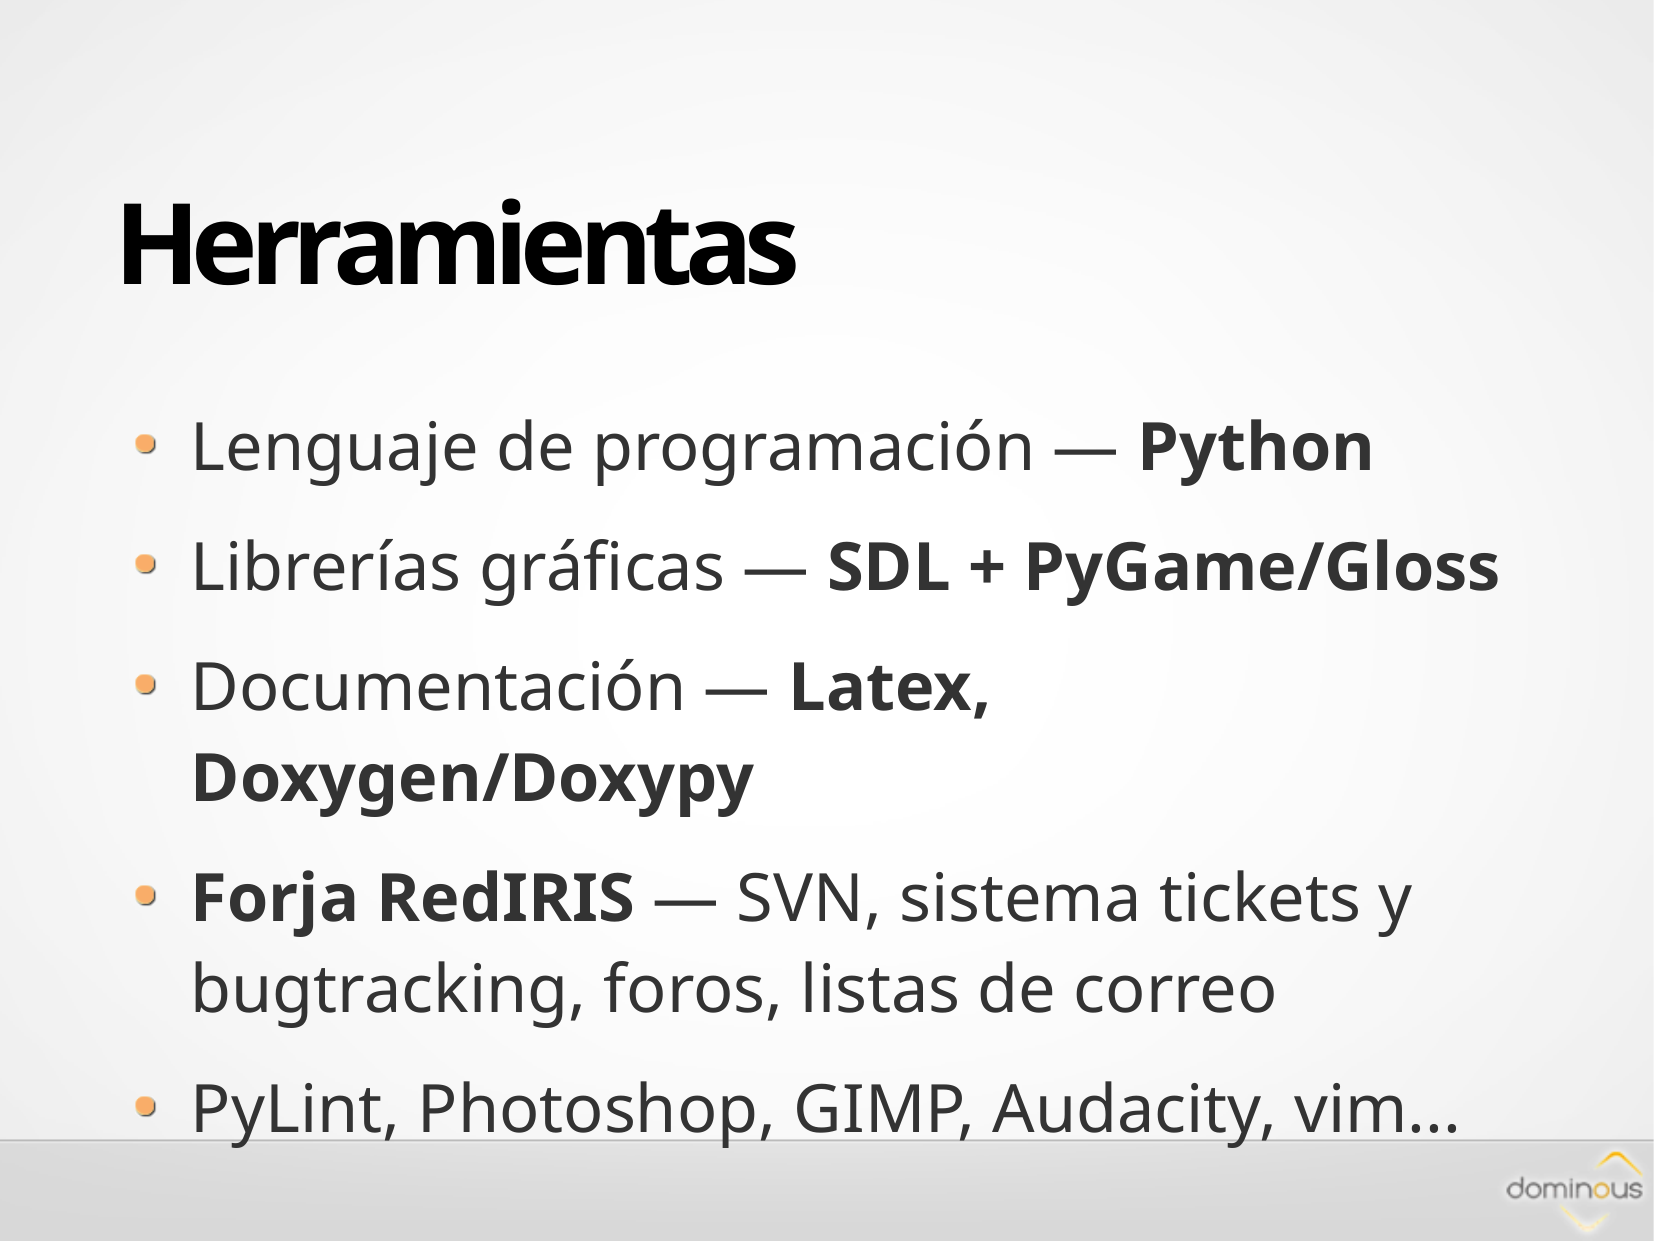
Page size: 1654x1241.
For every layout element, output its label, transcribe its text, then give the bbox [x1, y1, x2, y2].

text_box Herramientas [99, 179, 1565, 355]
text_box Lenguaje de programación — Python Librerías gráficas — SDL + PyGame/Gloss Documentación — Latex, Doxygen/Doxypy Forja RedIRIS — SVN, sistema tickets y bugtracking, foros, listas de correo PyLint, Photoshop, GIMP, Audacity, vim... [119, 391, 1587, 1070]
picture [0, 0, 1654, 1241]
